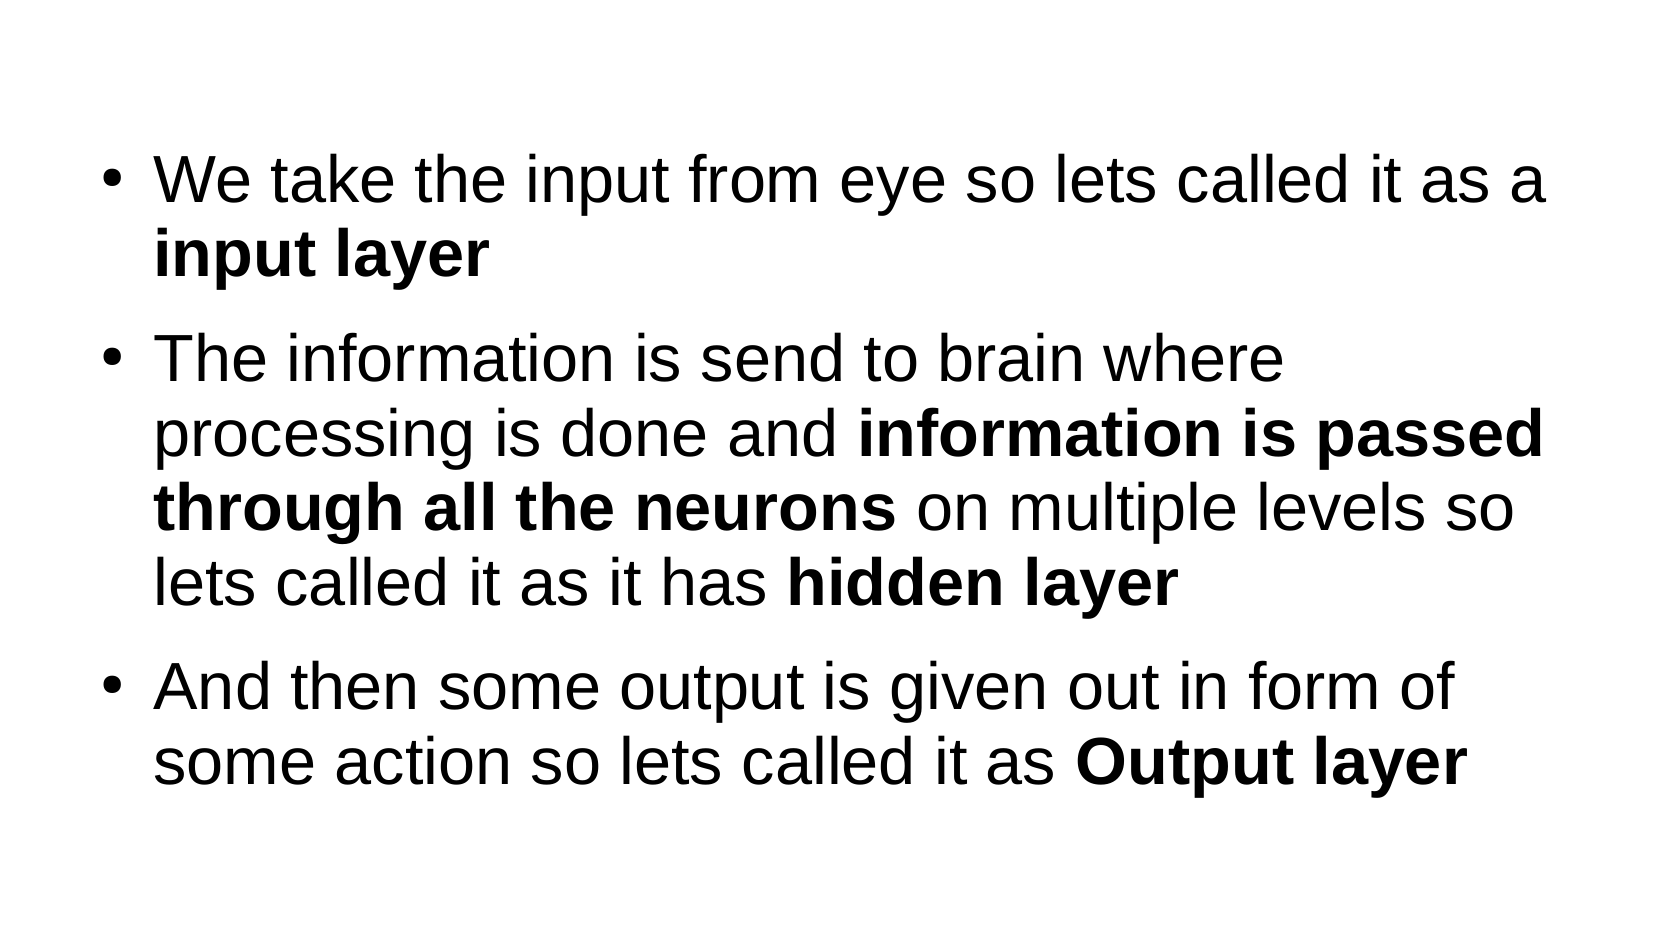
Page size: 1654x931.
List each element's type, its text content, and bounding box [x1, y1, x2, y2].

list We take the input from eye so lets called it as a input layer The information is send to brain where processing is done and information is passed through all the neurons on multiple levels so lets called it as it has hidden layer And then some output is given out in form of some action so lets called it as Output layer [82, 141, 1571, 815]
